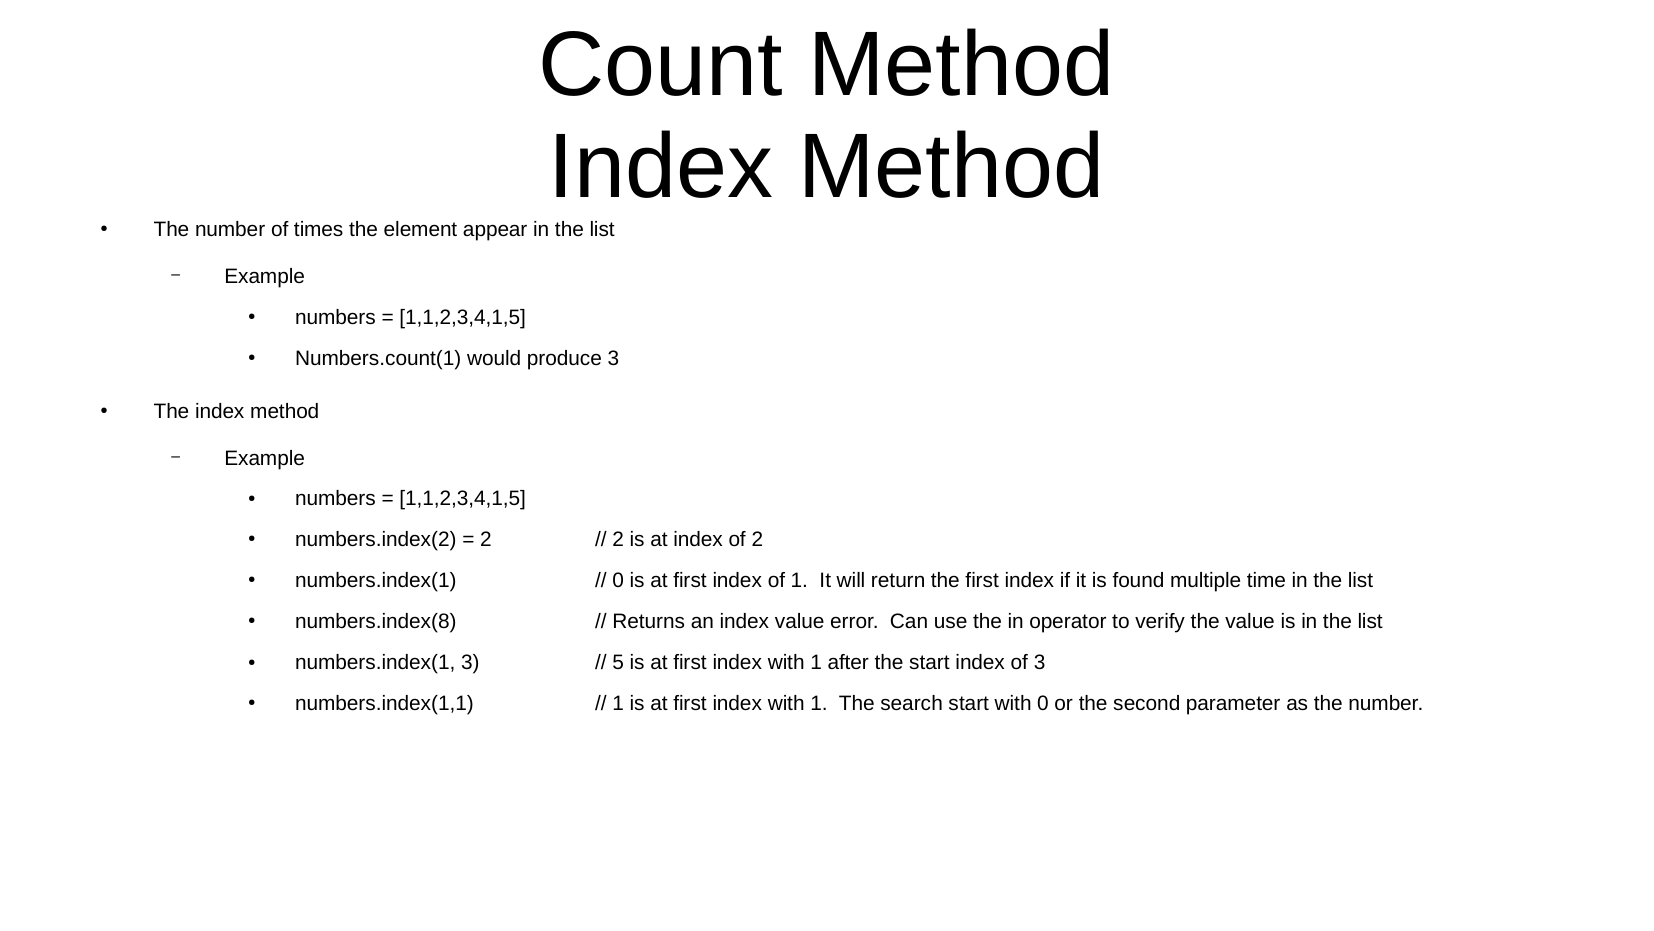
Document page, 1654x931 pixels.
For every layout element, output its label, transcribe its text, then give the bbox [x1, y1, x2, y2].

title Count Method Index Method [82, 12, 1571, 217]
list The number of times the element appear in the list Example numbers = [1,1,2,3,4,1,5] Numbers.count(1) would produce 3 The index method Example numbers = [1,1,2,3,4,1,5] numbers.index(2) = 2 // 2 is at index of 2 numbers.index(1) // 0 is at first index of 1. It will return the first index if it is found multiple time in the list numbers.index(8) // Returns an index value error. Can use the in operator to verify the value is in the list numbers.index(1, 3) // 5 is at first index with 1 after the start index of 3 numbers.index(1,1) // 1 is at first index with 1. The search start with 0 or the second parameter as the number. [82, 217, 1576, 916]
